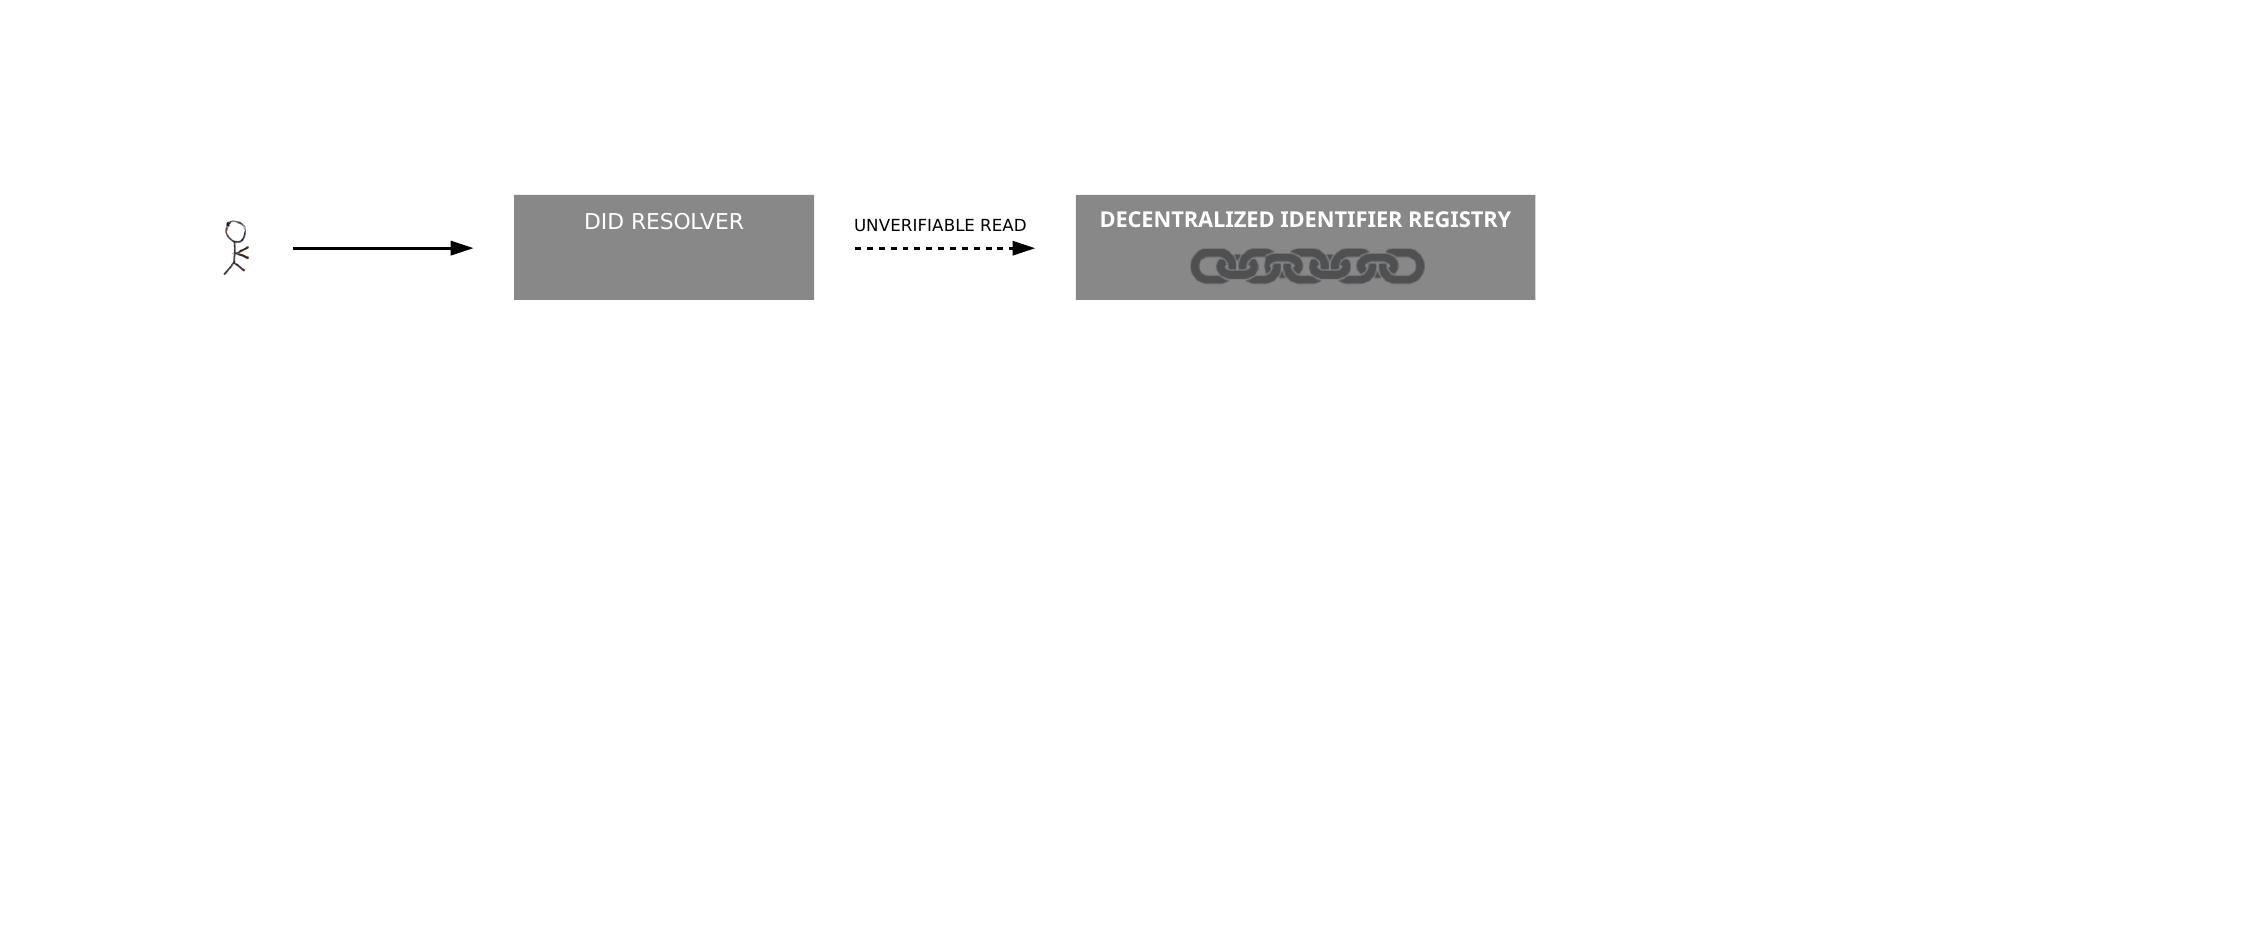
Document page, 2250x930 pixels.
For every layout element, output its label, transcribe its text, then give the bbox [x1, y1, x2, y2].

text_box DECENTRALIZED IDENTIFIER REGISTRY [1075, 194, 1536, 300]
text_box DID RESOLVER [514, 194, 815, 300]
picture [219, 217, 253, 278]
picture [1176, 238, 1435, 293]
text_box UNVERIFIABLE READ [839, 208, 1043, 256]
